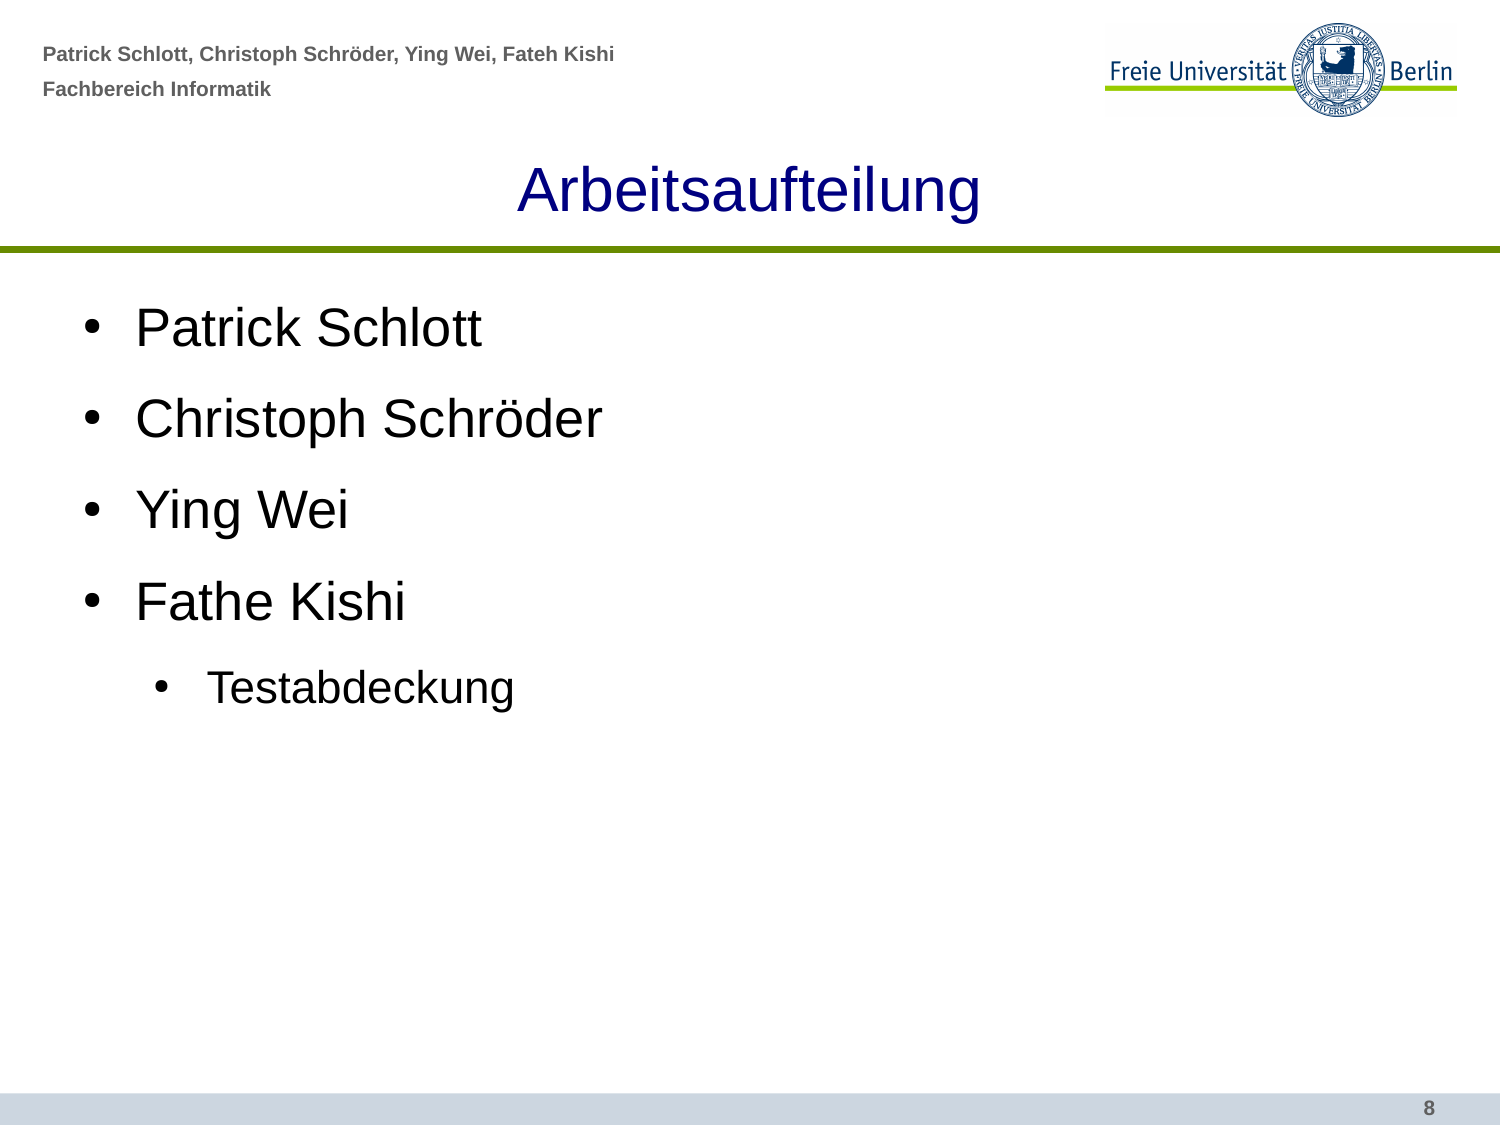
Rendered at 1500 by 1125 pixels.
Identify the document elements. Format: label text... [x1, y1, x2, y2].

list Patrick Schlott Christoph Schröder Ying Wei Fathe Kishi Testabdeckung [64, 296, 1447, 1034]
title Arbeitsaufteilung [41, 99, 1459, 288]
picture [1105, 23, 1457, 99]
